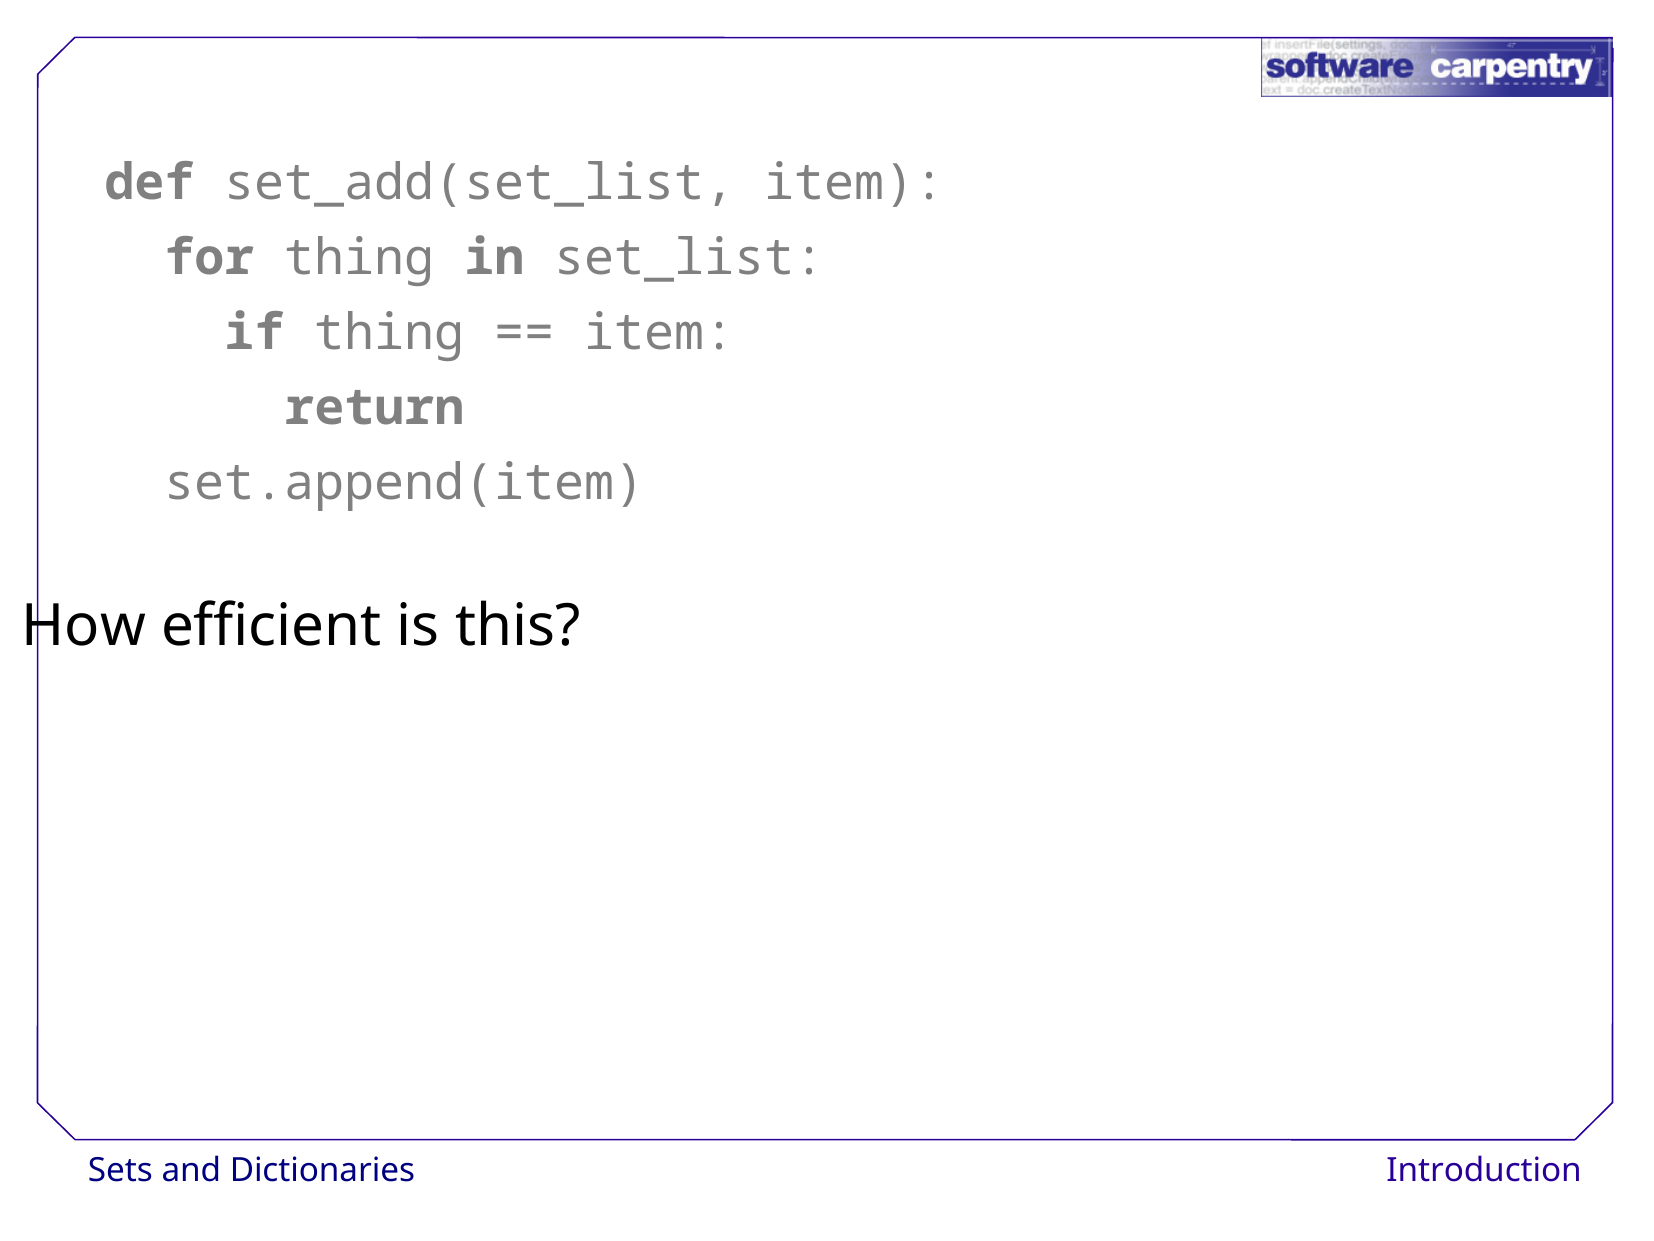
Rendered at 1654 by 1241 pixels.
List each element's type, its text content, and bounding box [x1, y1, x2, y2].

picture [1261, 39, 1613, 97]
text_box How efficient is this? [6, 544, 746, 665]
text_box def set_add(set_list, item): for thing in set_list: if thing == item: return set.append(item) [89, 126, 1512, 535]
